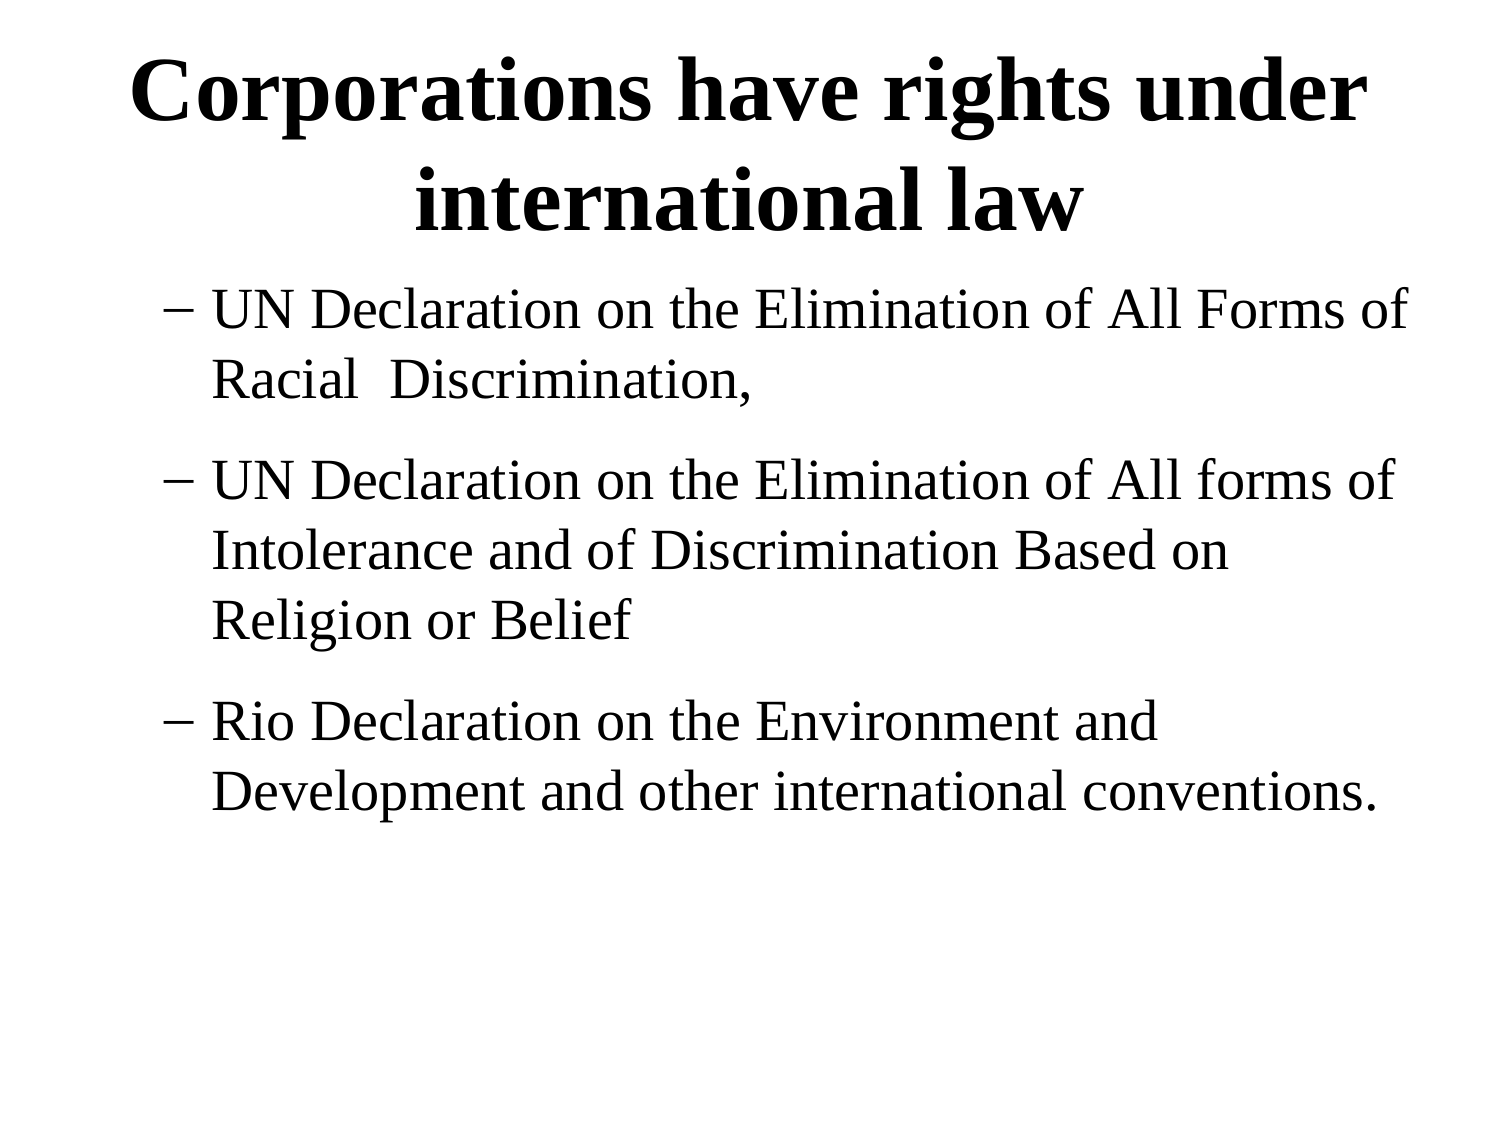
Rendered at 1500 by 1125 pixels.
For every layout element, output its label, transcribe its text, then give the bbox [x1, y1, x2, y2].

title Corporations have rights under international law [75, 45, 1426, 233]
list UN Declaration on the Elimination of All Forms of Racial Discrimination, UN Declaration on the Elimination of All forms of Intolerance and of Discrimination Based on Religion or Belief Rio Declaration on the Environment and Development and other international conventions. [75, 262, 1426, 1005]
